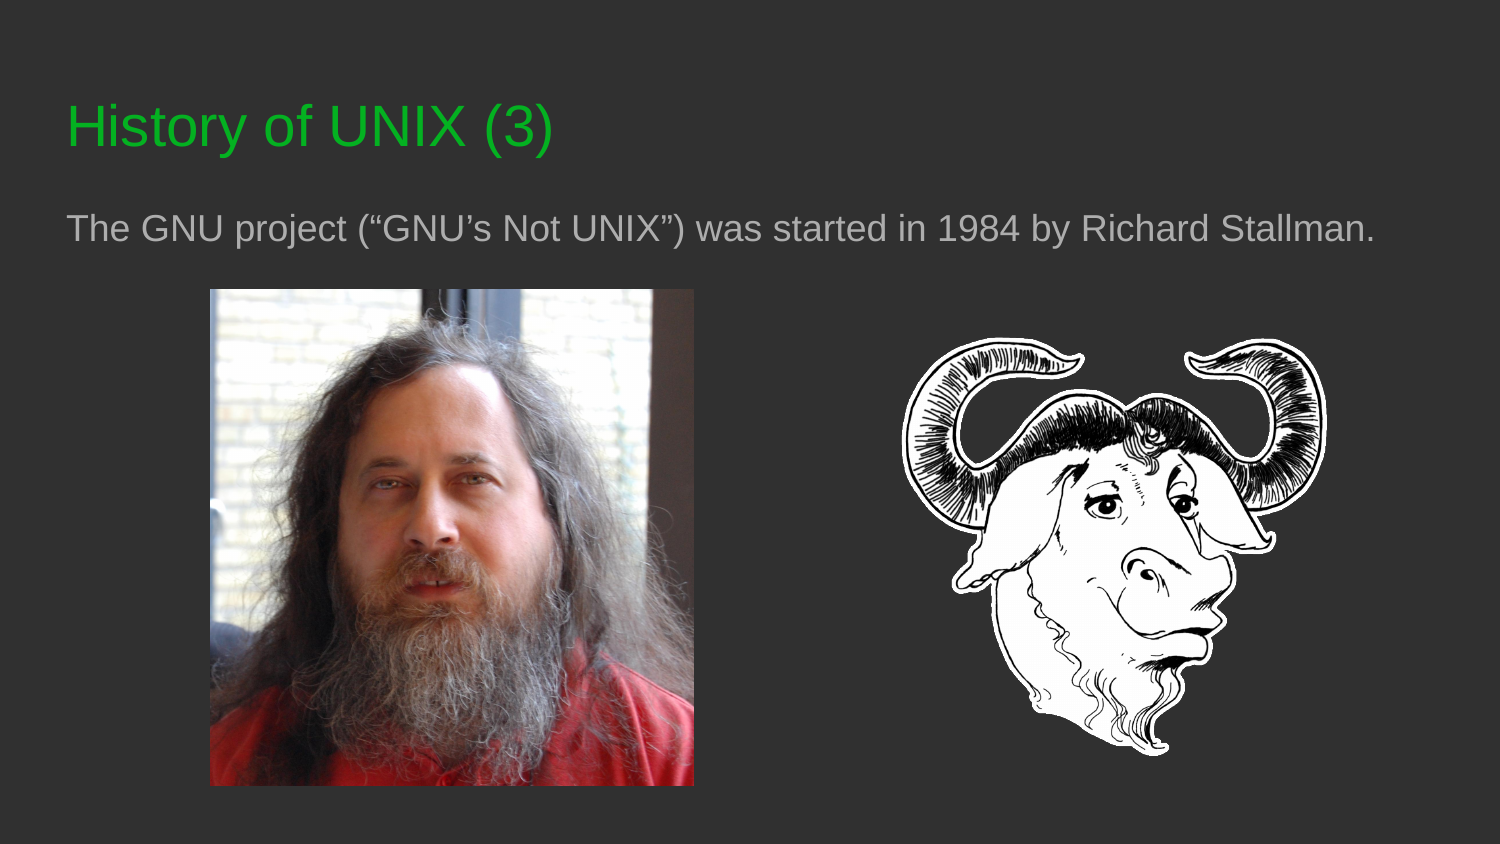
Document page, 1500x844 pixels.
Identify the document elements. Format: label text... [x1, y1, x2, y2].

picture [865, 295, 1349, 780]
picture [210, 289, 694, 786]
title History of UNIX (3) [51, 72, 1449, 167]
list The GNU project (“GNU’s Not UNIX”) was started in 1984 by Richard Stallman. [51, 189, 1466, 283]
